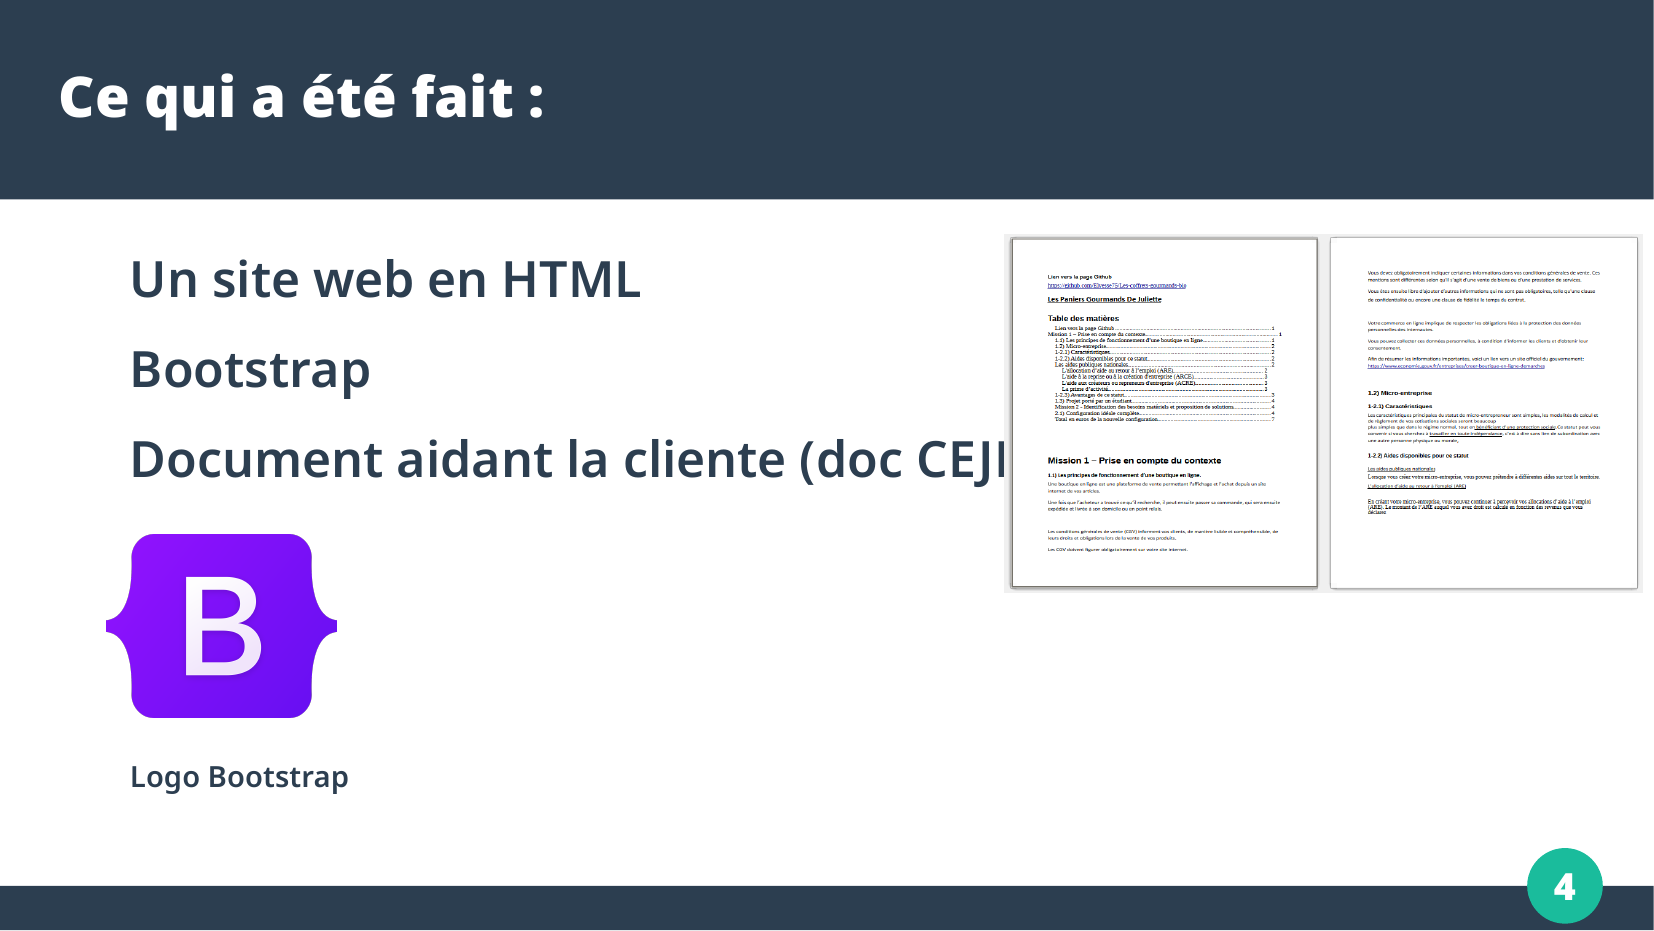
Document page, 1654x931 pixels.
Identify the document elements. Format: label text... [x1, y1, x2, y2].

picture [106, 534, 337, 718]
title Ce qui a été fait : [59, 37, 1595, 155]
list Un site web en HTML Bootstrap Document aidant la cliente (doc CEJMA) Logo Bootstrap [59, 243, 1595, 864]
picture [1004, 234, 1643, 593]
